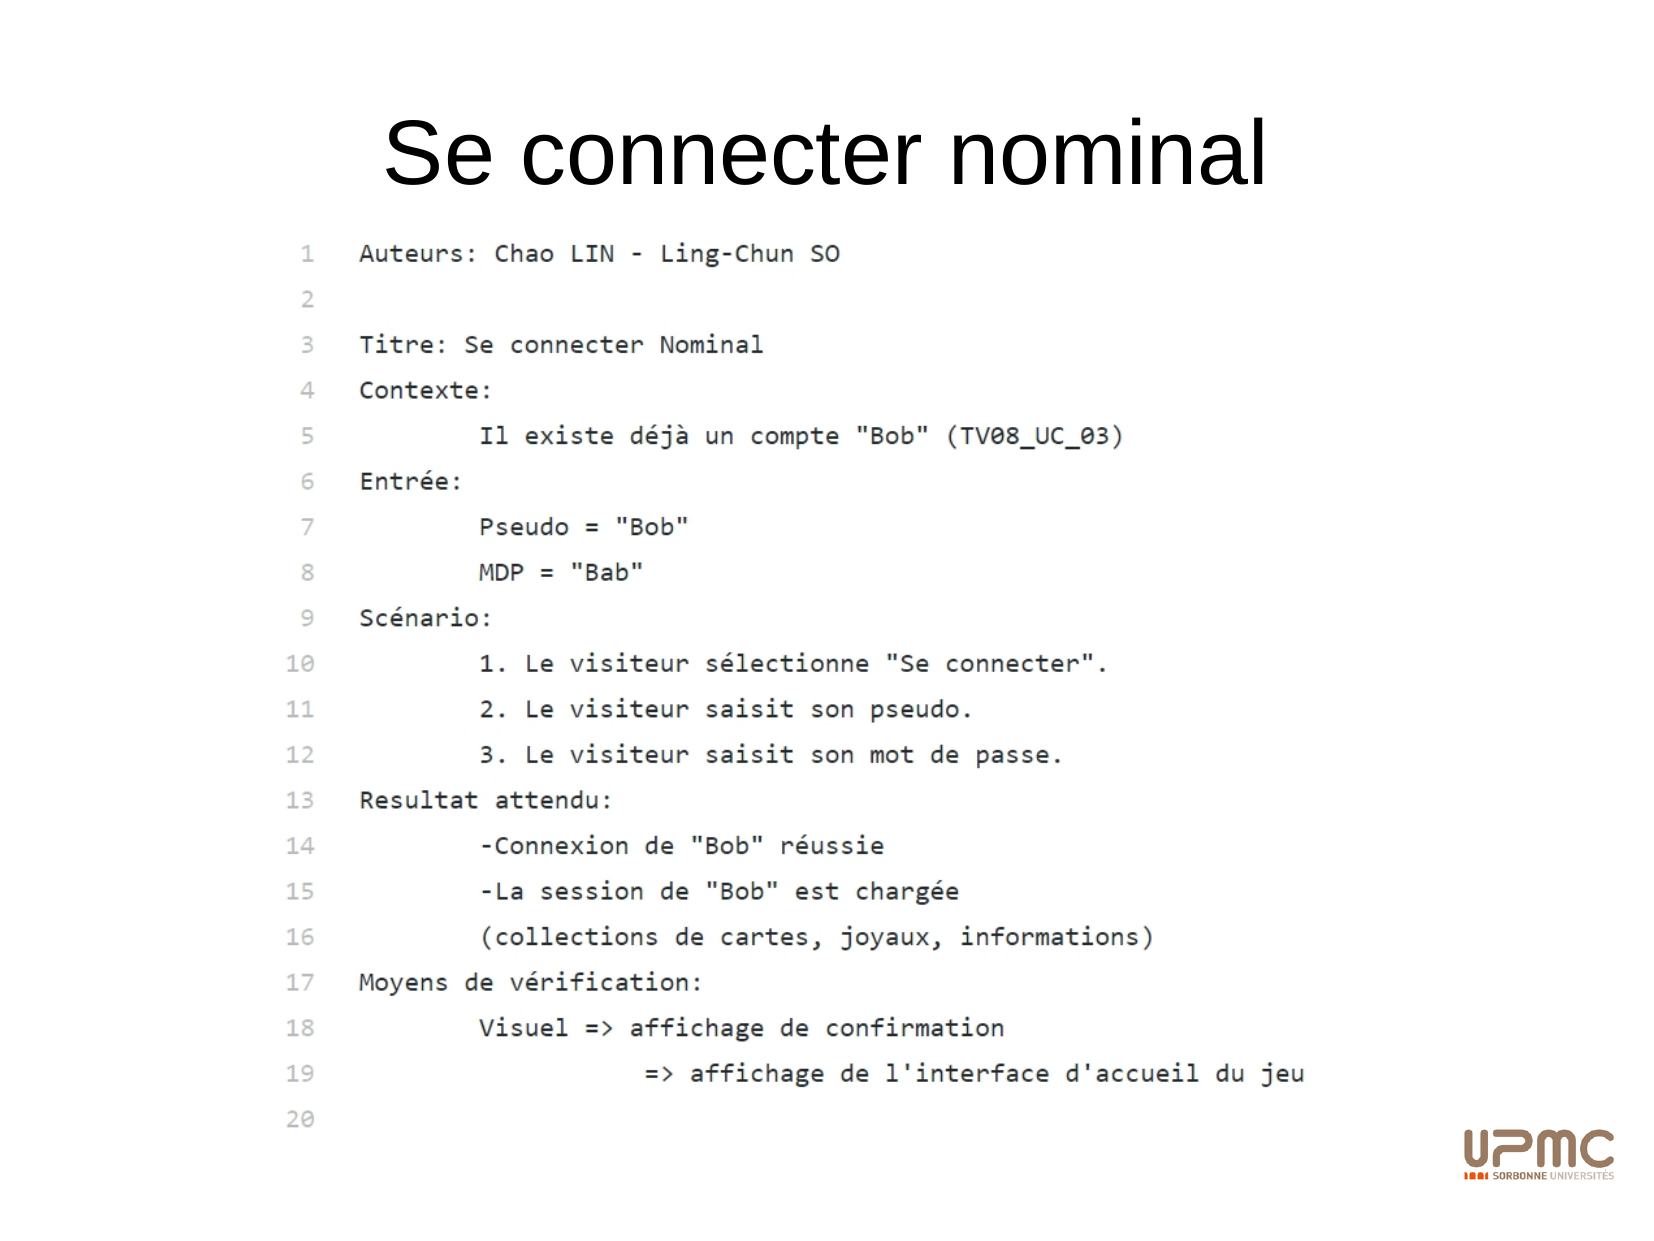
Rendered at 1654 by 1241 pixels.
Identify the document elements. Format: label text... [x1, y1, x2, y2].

title Se connecter nominal [82, 49, 1571, 257]
picture [1464, 1104, 1614, 1205]
picture [236, 236, 1378, 1134]
